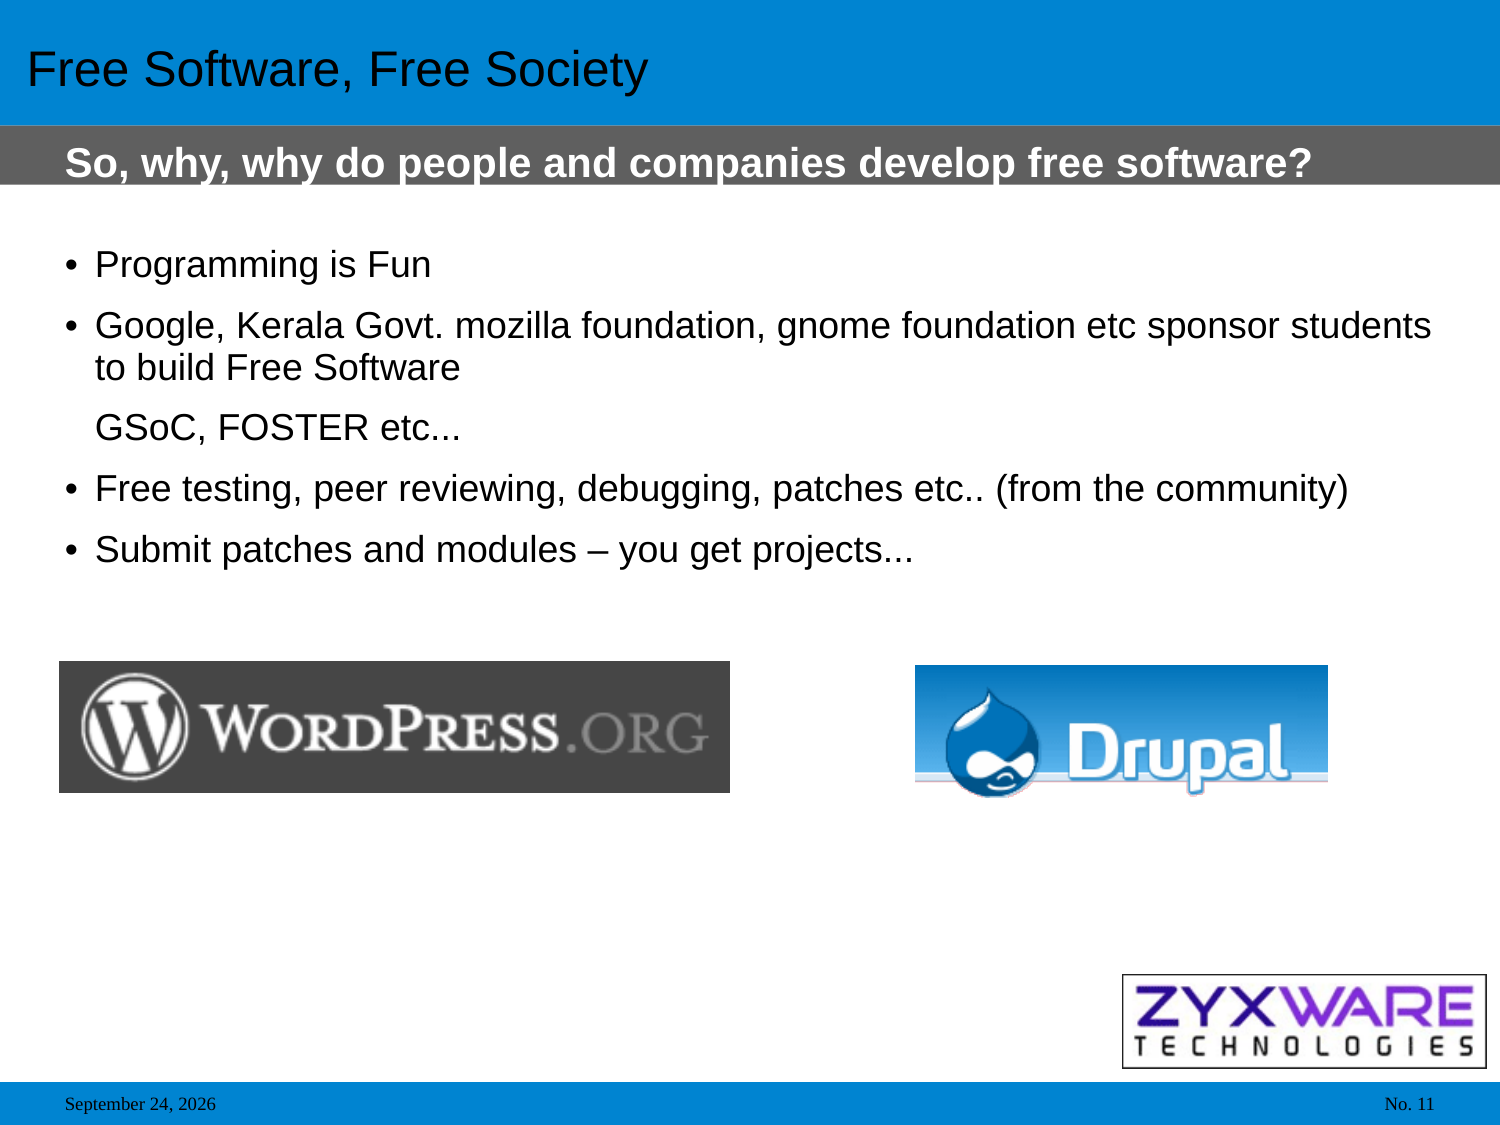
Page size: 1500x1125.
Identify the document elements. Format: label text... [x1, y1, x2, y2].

list Programming is Fun Google, Kerala Govt. mozilla foundation, gnome foundation etc sponsor students to build Free Software GSoC, FOSTER etc... Free testing, peer reviewing, debugging, patches etc.. (from the community) Submit patches and modules – you get projects... [64, 243, 1436, 972]
picture [915, 665, 1328, 798]
picture [1122, 974, 1487, 1069]
picture [59, 661, 730, 793]
title So, why, why do people and companies develop free software? [64, 139, 1436, 187]
